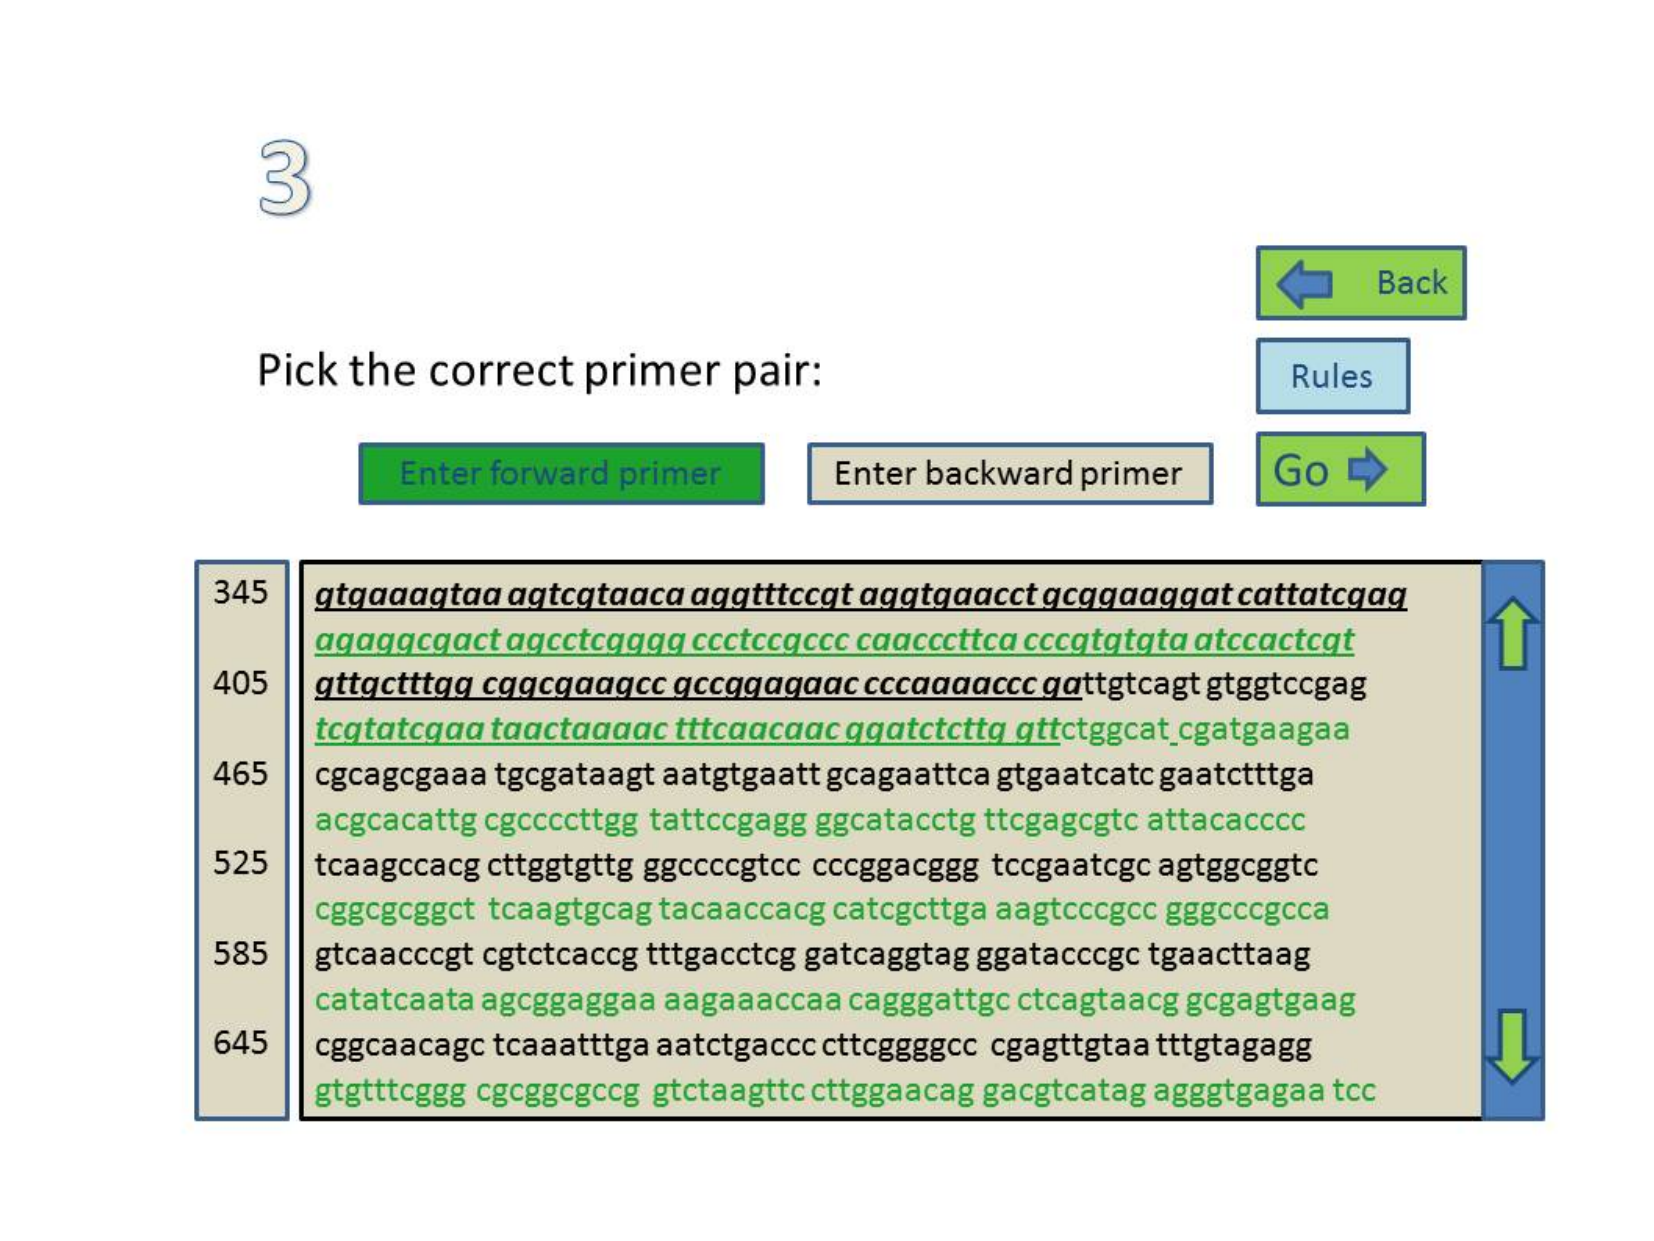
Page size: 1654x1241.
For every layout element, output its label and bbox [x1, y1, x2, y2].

picture [82, 58, 1583, 1184]
